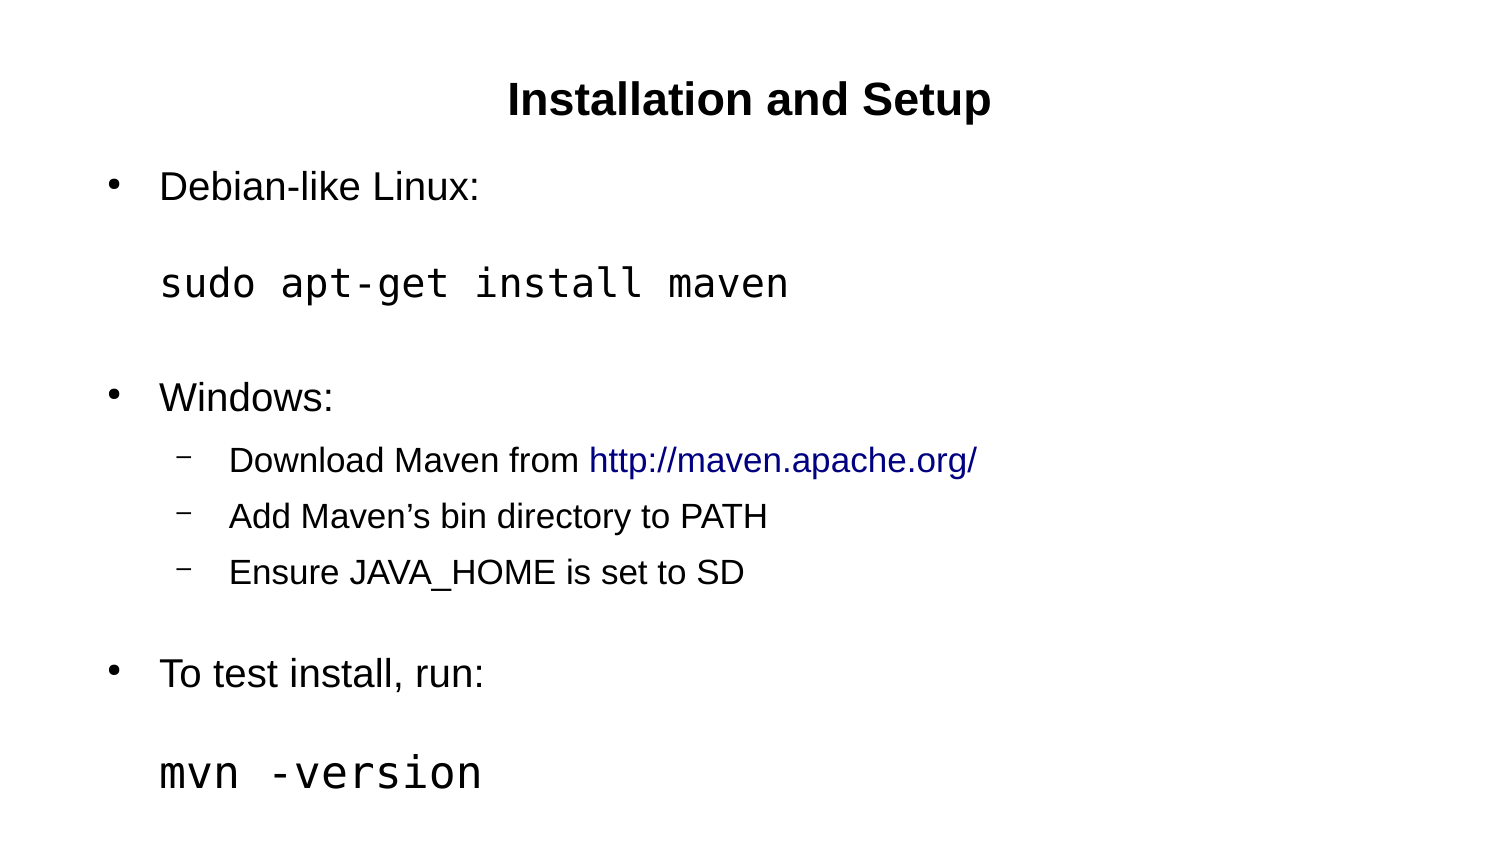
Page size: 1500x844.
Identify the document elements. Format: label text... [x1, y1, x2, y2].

list Debian-like Linux: sudo apt-get install maven Windows: Download Maven from http://maven.apache.org/ Add Maven’s bin directory to PATH Ensure JAVA_HOME is set to SD To test install, run: mvn -version [75, 153, 1395, 807]
title Installation and Setup [75, 33, 1425, 133]
